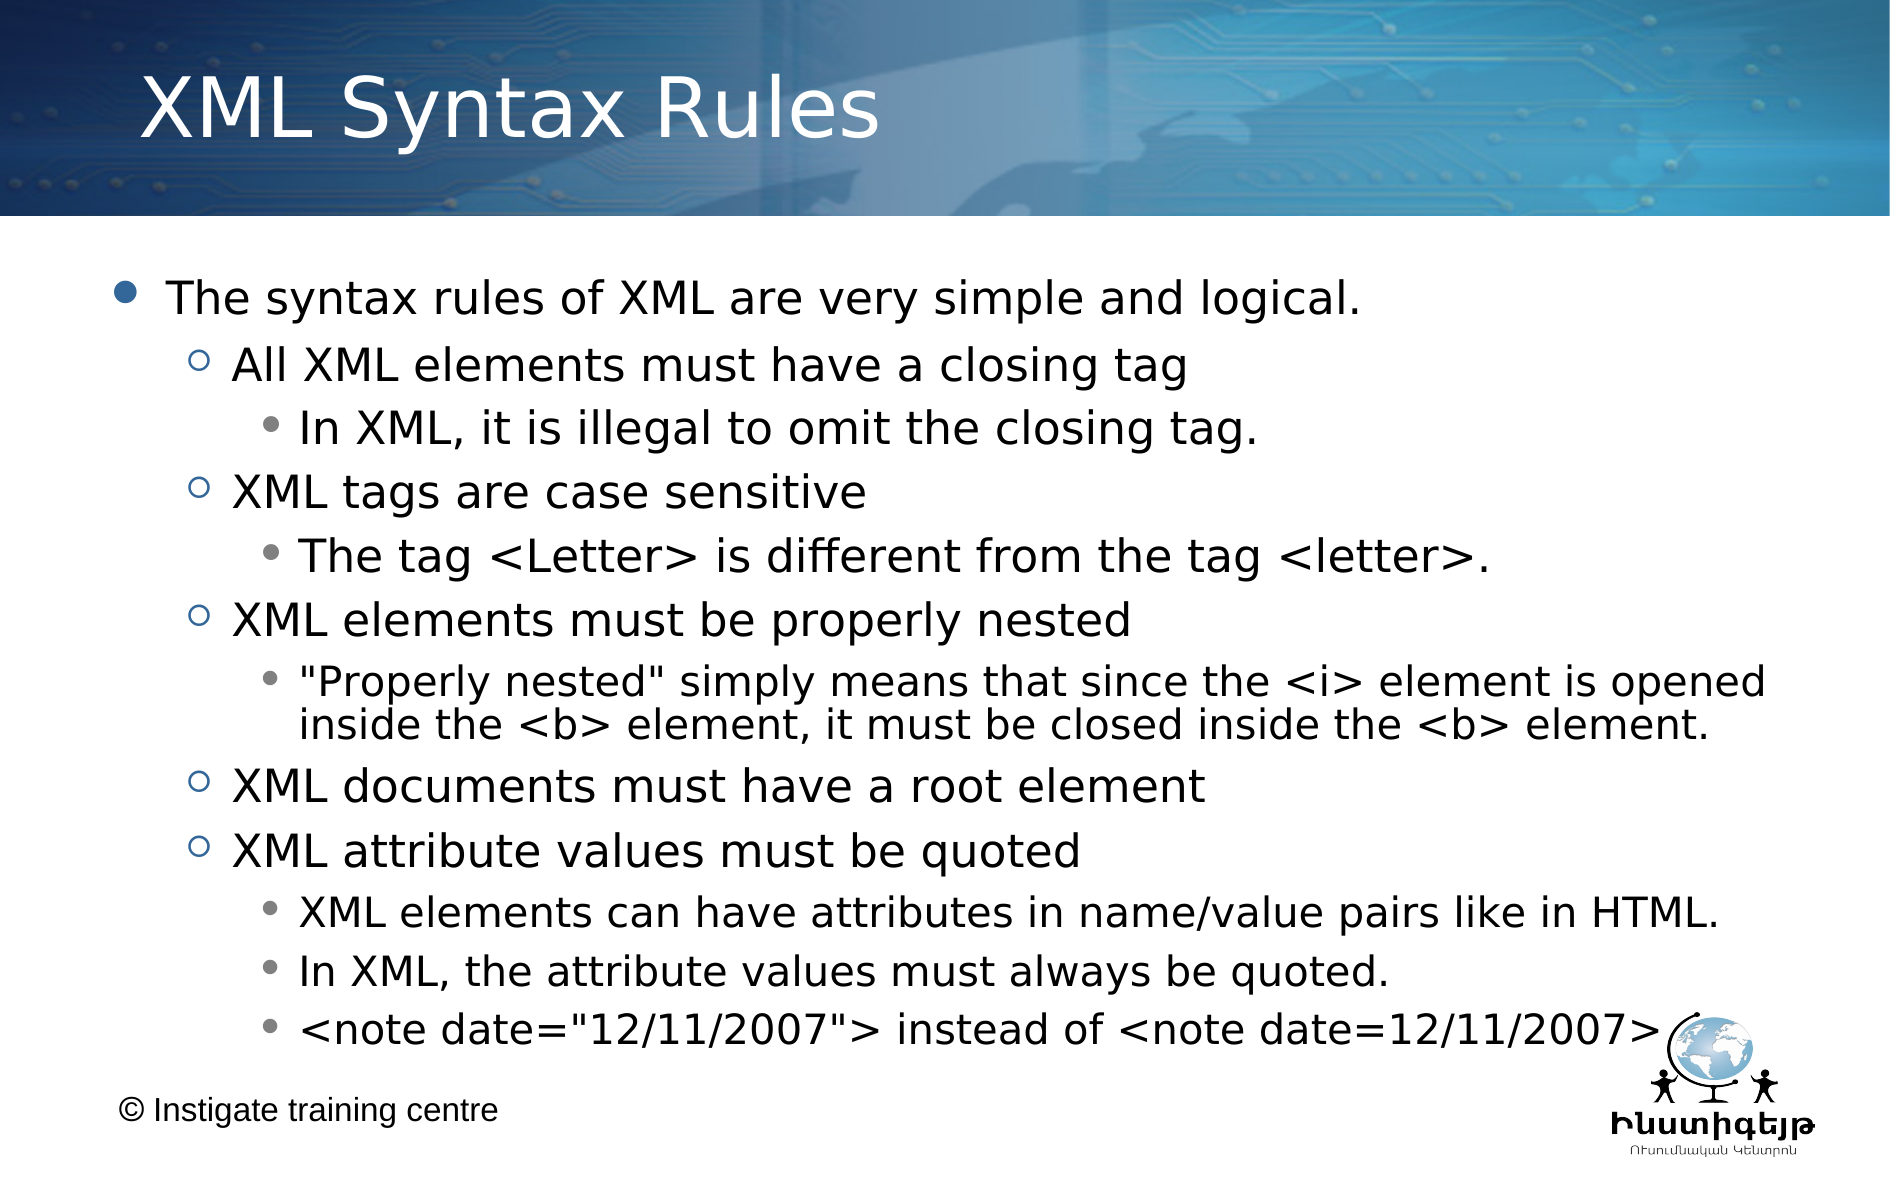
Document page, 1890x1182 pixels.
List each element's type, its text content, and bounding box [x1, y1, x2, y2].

picture [0, 0, 1890, 216]
picture [1612, 1017, 1619, 1034]
list The syntax rules of XML are very simple and logical. All XML elements must have a closing tag In XML, it is illegal to omit the closing tag. XML tags are case sensitive The tag <Letter> is different from the tag <letter>. XML elements must be properly nested "Properly nested" simply means that since the <i> element is opened inside the <b> element, it must be closed inside the <b> element. XML documents must have a root element XML attribute values must be quoted XML elements can have attributes in name/value pairs like in HTML. In XML, the attribute values must always be quoted. <note date="12/11/2007"> instead of <note date=12/11/2007> [110, 276, 1801, 303]
picture [1612, 1012, 1815, 1157]
